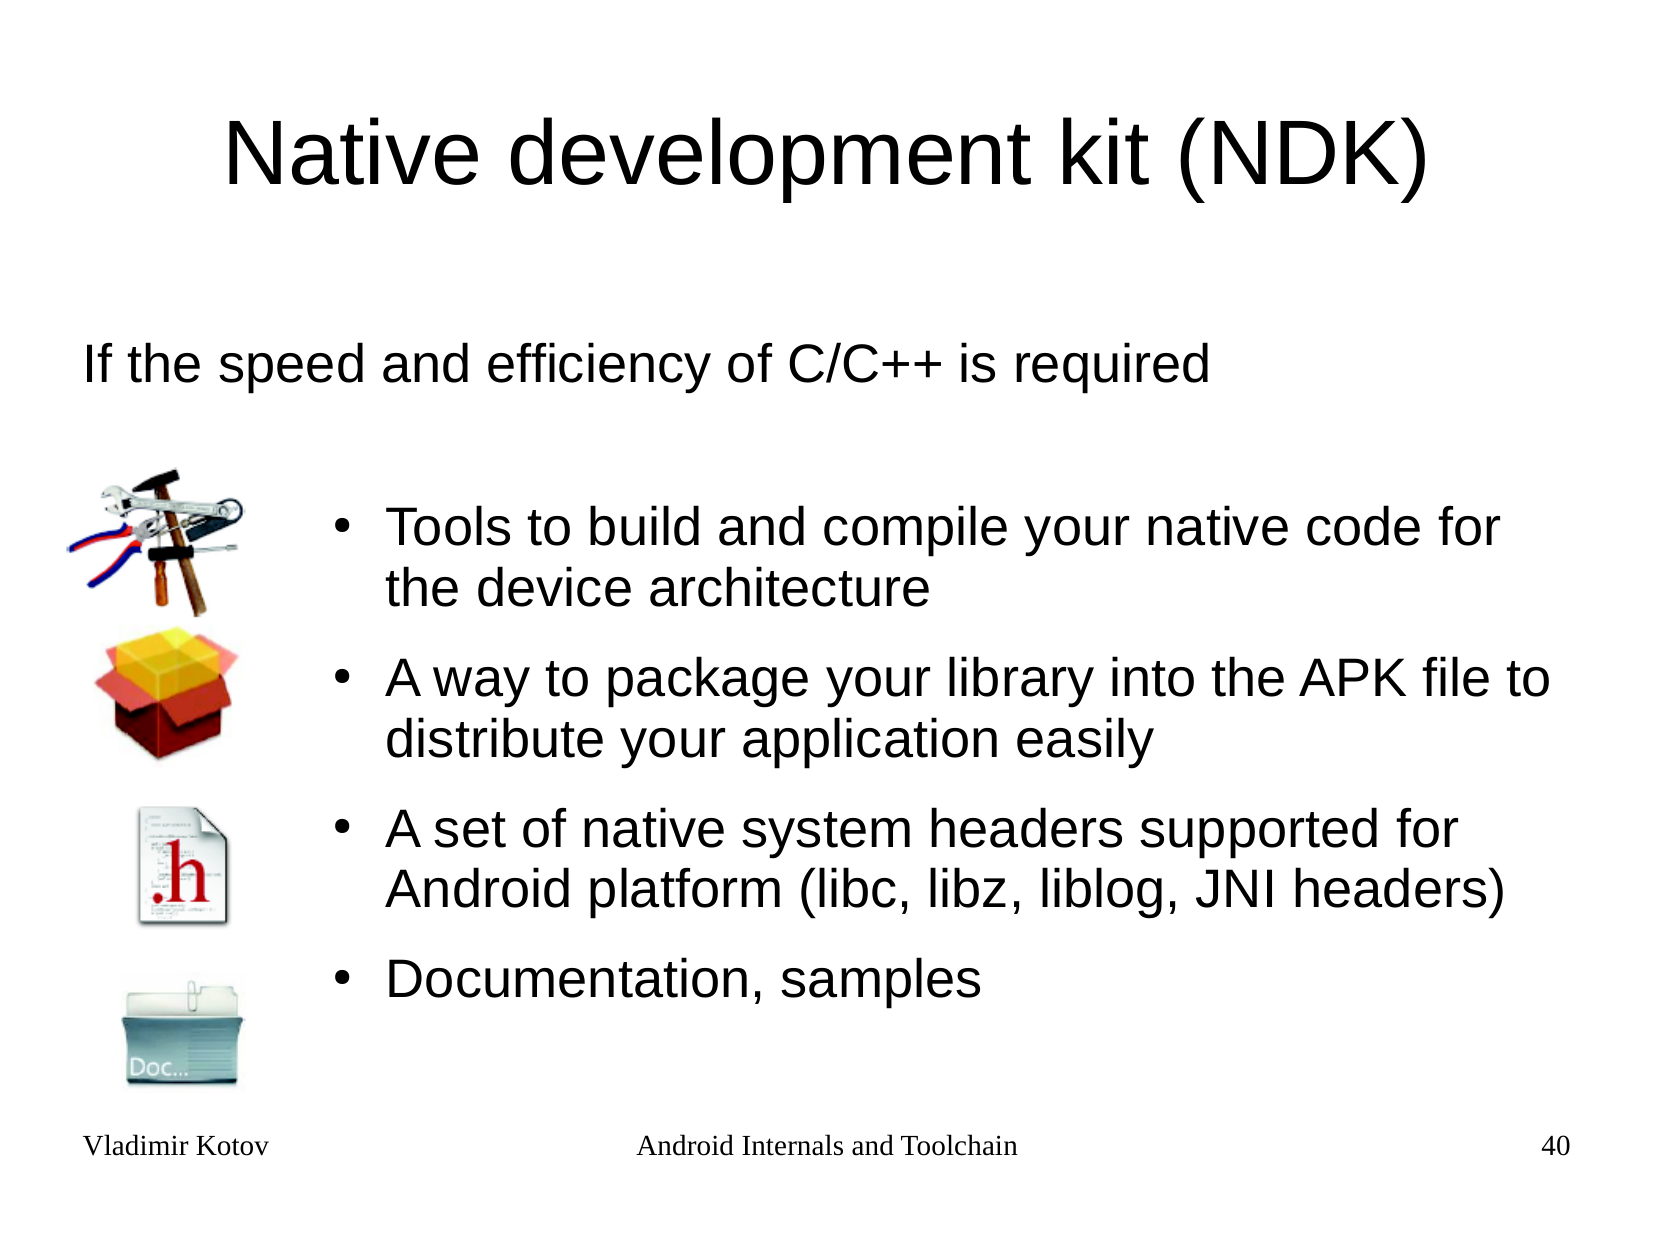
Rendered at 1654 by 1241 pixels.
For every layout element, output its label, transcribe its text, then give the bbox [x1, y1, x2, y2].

title If the speed and efficiency of C/C++ is required [82, 260, 1571, 468]
picture [62, 467, 279, 1093]
list Tools to build and compile your native code for the device architecture A way to package your library into the APK file to distribute your application easily A set of native system headers supported for Android platform (libc, libz, liblog, JNI headers) Documentation, samples [315, 496, 1571, 1082]
title Native development kit (NDK) [82, 49, 1571, 257]
